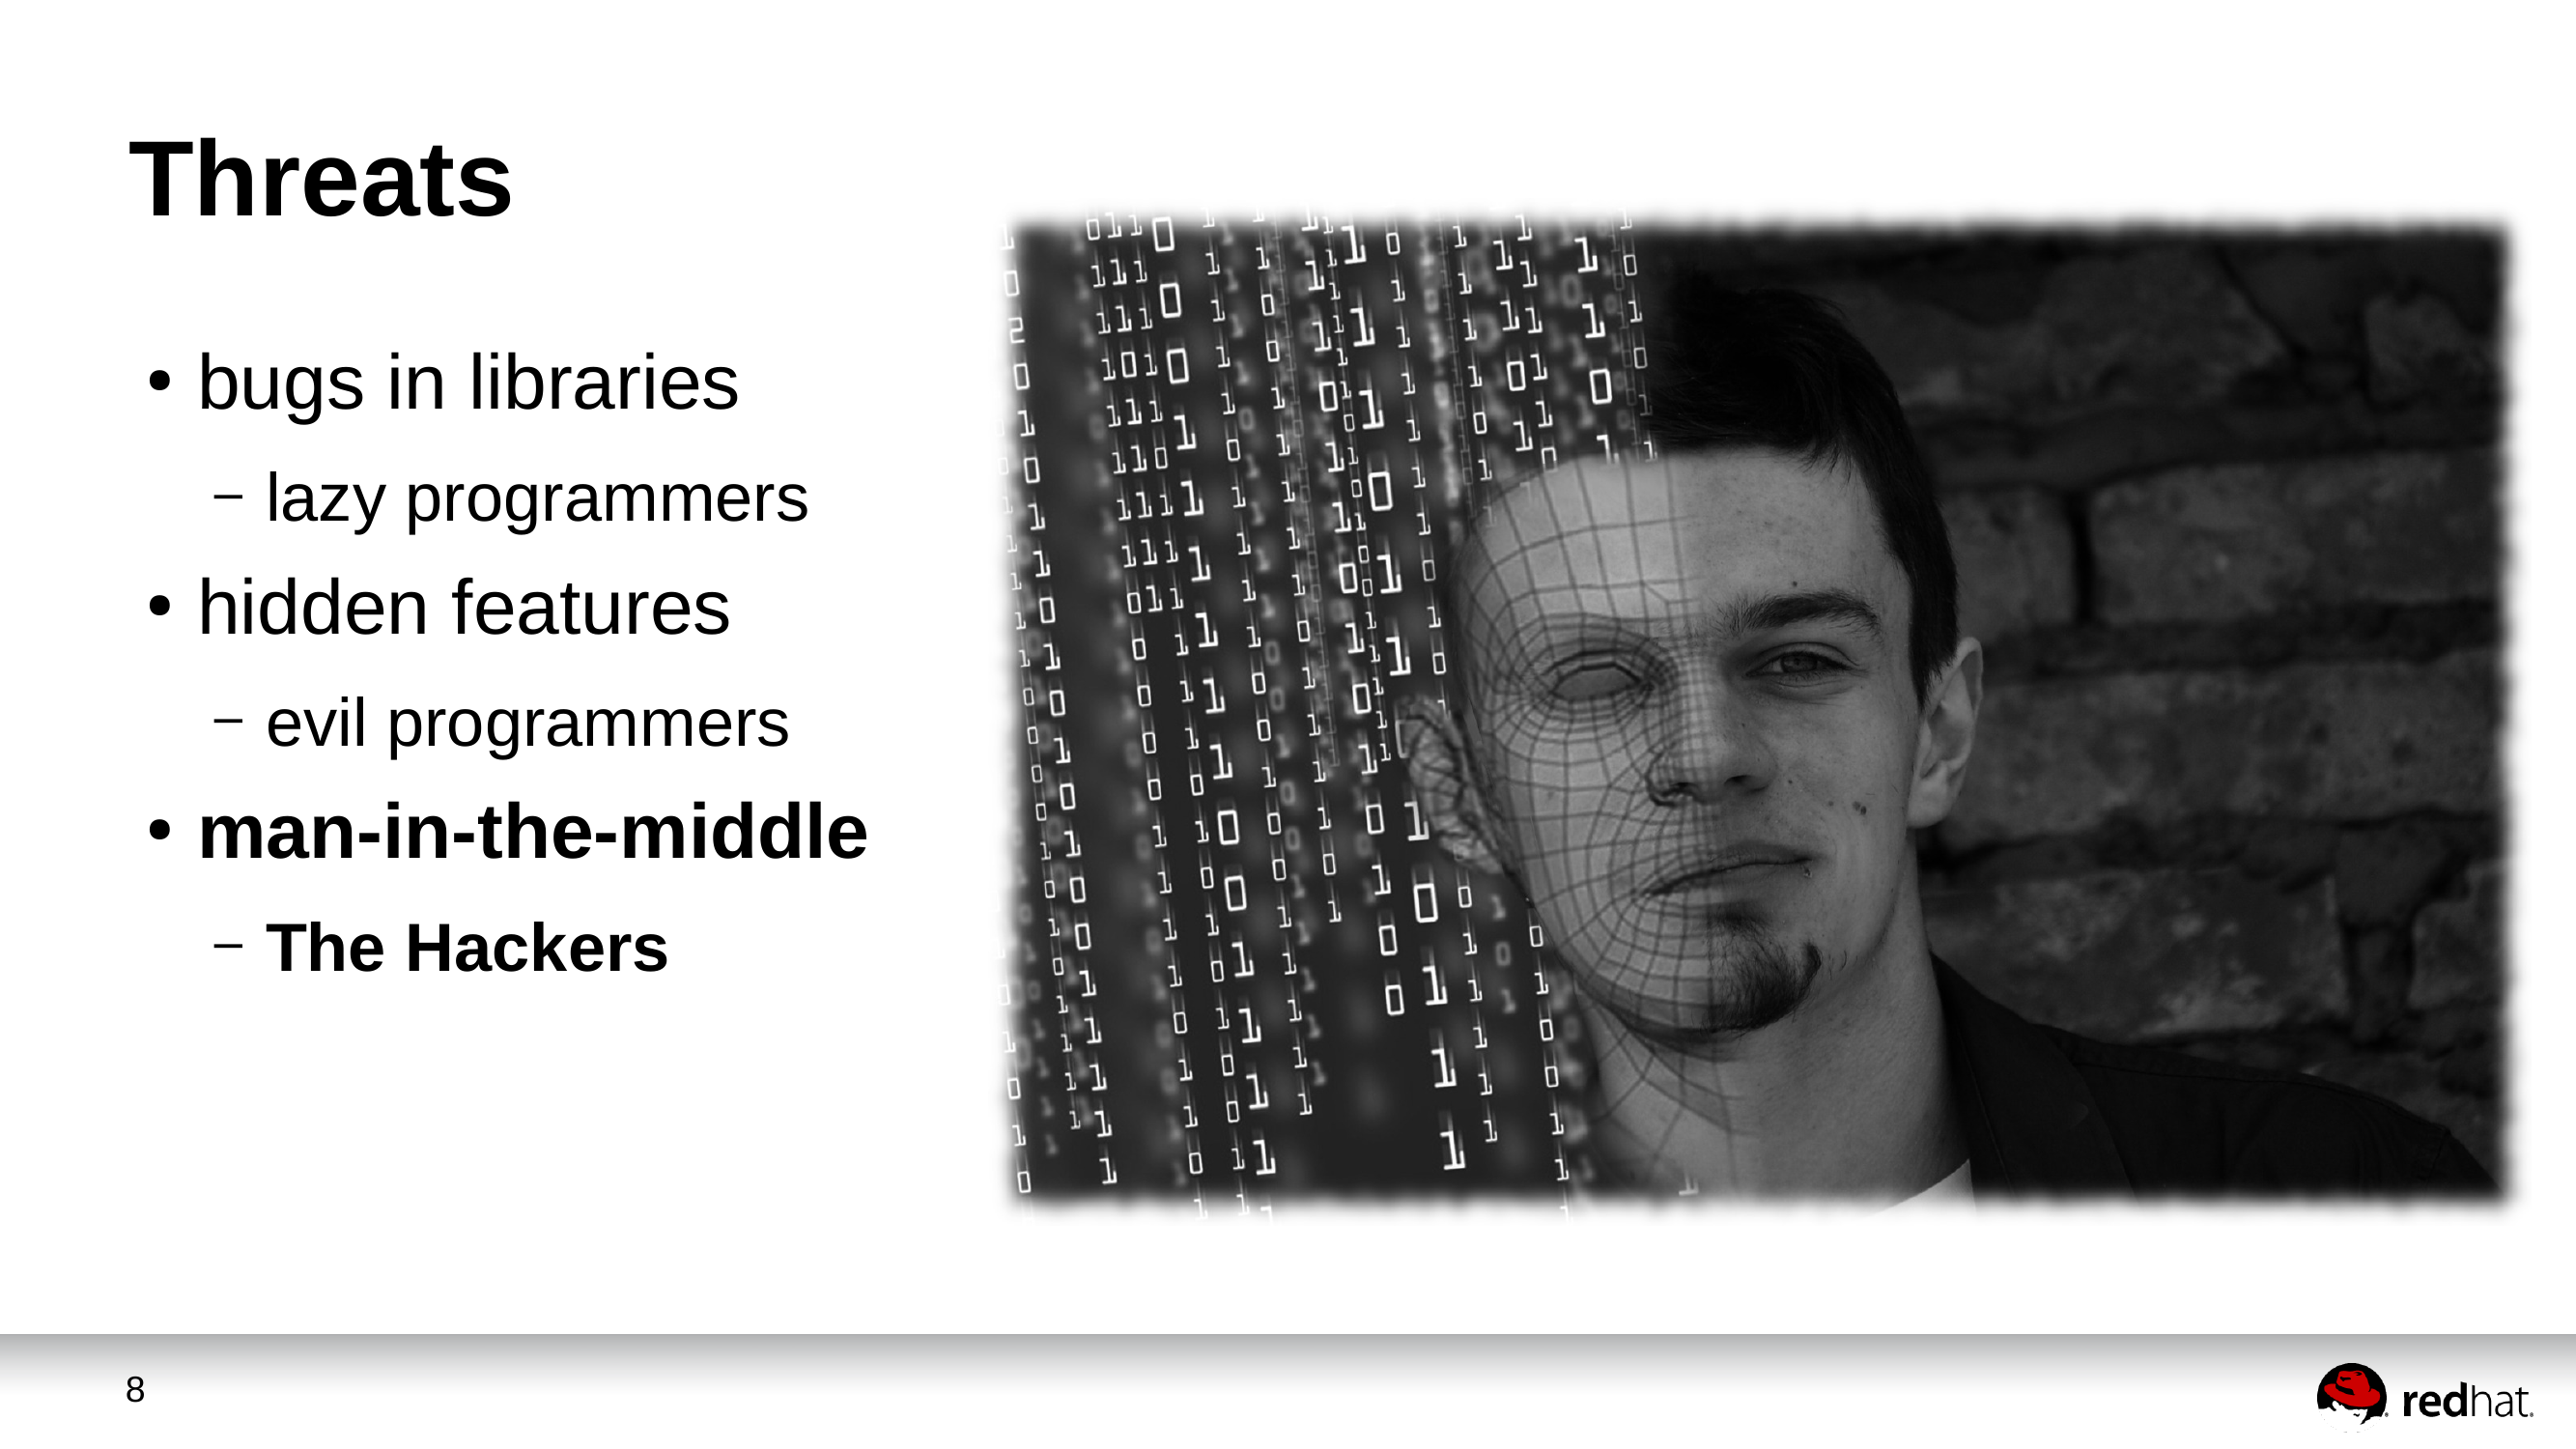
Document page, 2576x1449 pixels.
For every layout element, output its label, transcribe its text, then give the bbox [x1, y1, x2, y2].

picture [988, 198, 2532, 1226]
picture [0, 1334, 2576, 1445]
title Threats [128, 57, 2448, 300]
list bugs in libraries lazy programmers hidden features evil programmers man-in-the-middle The Hackers [128, 338, 988, 1179]
